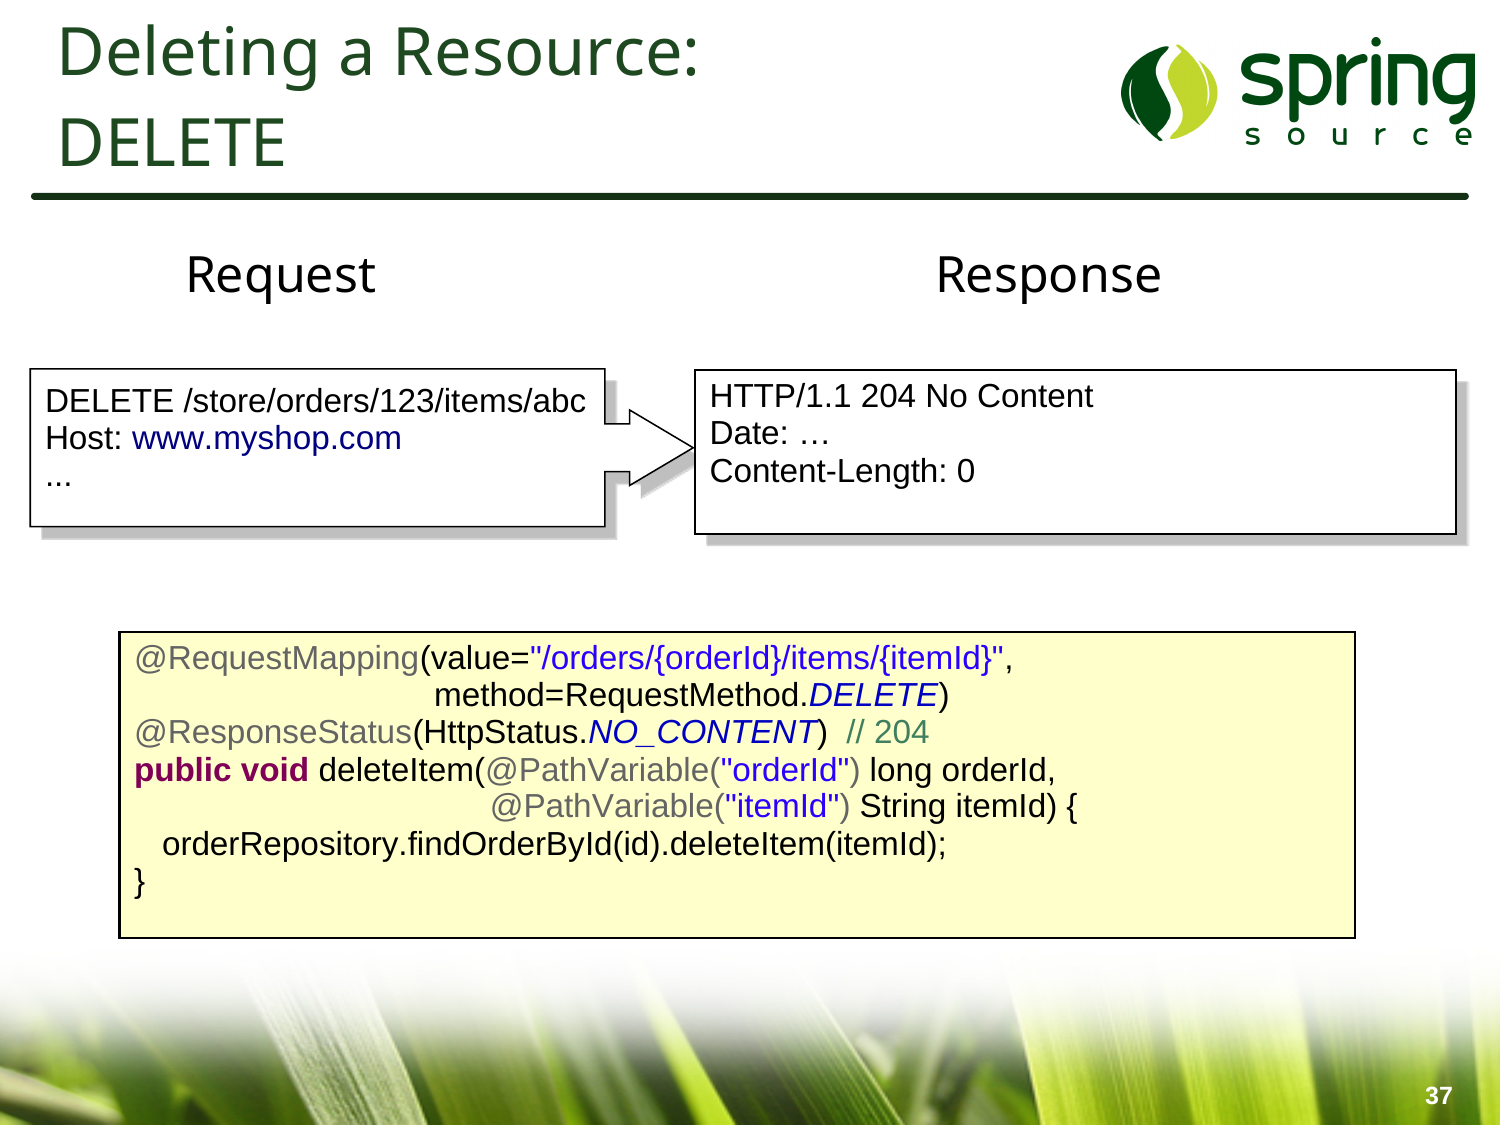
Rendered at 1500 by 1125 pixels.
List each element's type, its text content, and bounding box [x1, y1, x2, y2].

text_box @RequestMapping(value="/orders/{orderId}/items/{itemId}", method=RequestMethod.DELETE) @ResponseStatus(HttpStatus.NO_CONTENT) // 204 public void deleteItem(@PathVariable("orderId") long orderId, @PathVariable("itemId") String itemId) { orderRepository.findOrderById(id).deleteItem(itemId); } [119, 632, 1356, 939]
text_box HTTP/1.1 204 No Content Date: … Content-Length: 0 [694, 370, 1456, 534]
text_box Request Response [170, 231, 1306, 307]
title Deleting a Resource: DELETE [56, 13, 1119, 176]
picture [1121, 37, 1475, 145]
text_box DELETE /store/orders/123/items/abc Host: www.myshop.com ... [30, 368, 694, 527]
picture [0, 944, 1500, 1125]
